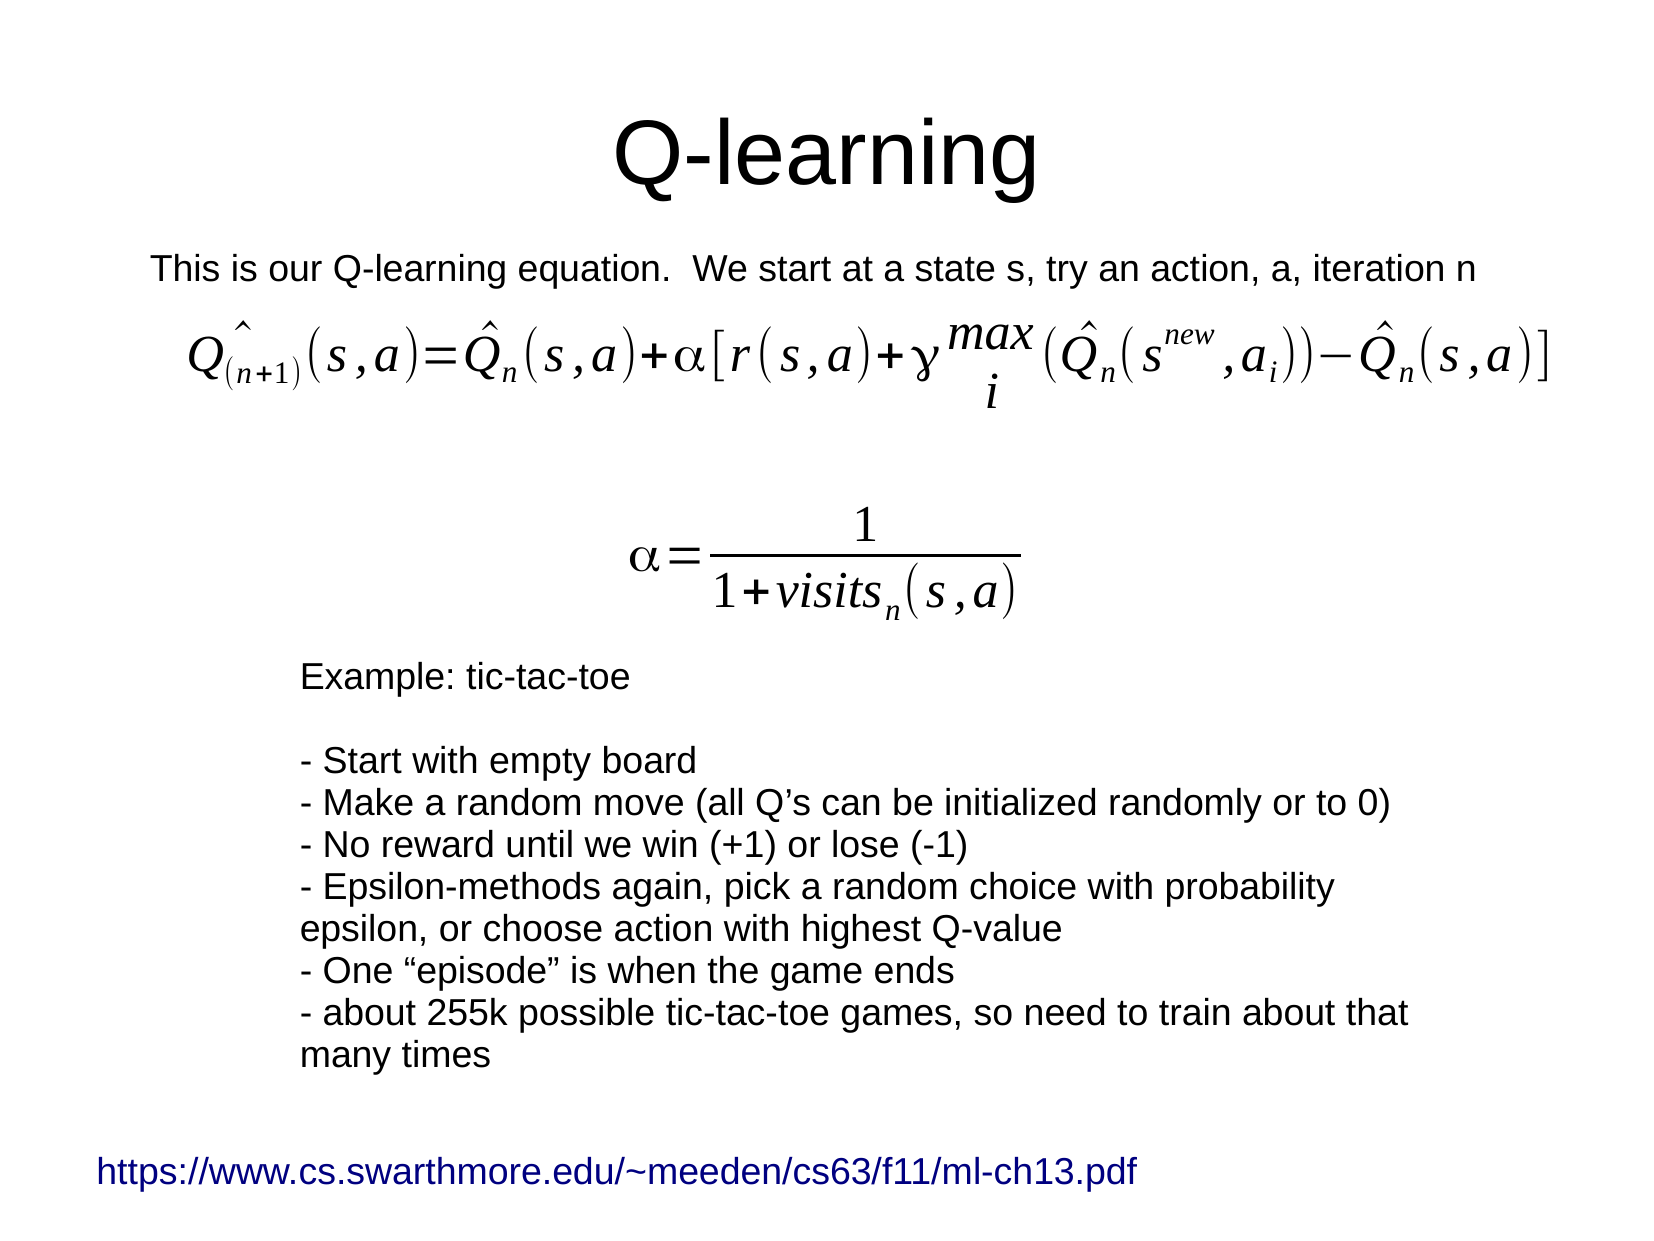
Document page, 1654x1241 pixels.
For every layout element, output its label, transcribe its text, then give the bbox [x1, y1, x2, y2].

text_box This is our Q-learning equation. We start at a state s, try an action, a, iteration n [135, 240, 1493, 297]
chart [180, 302, 1557, 421]
text_box Example: tic-tac-toe - Start with empty board - Make a random move (all Q’s can be initialized randomly or to 0) - No reward until we win (+1) or lose (-1) - Epsilon-methods again, pick a random choice with probability epsilon, or choose action with highest Q-value - One “episode” is when the game ends - about 255k possible tic-tac-toe games, so need to train about that many times [285, 648, 1471, 1126]
title Q-learning [82, 49, 1571, 257]
text_box https://www.cs.swarthmore.edu/~meeden/cs63/f11/ml-ch13.pdf [81, 1143, 1156, 1201]
chart [622, 495, 1029, 627]
